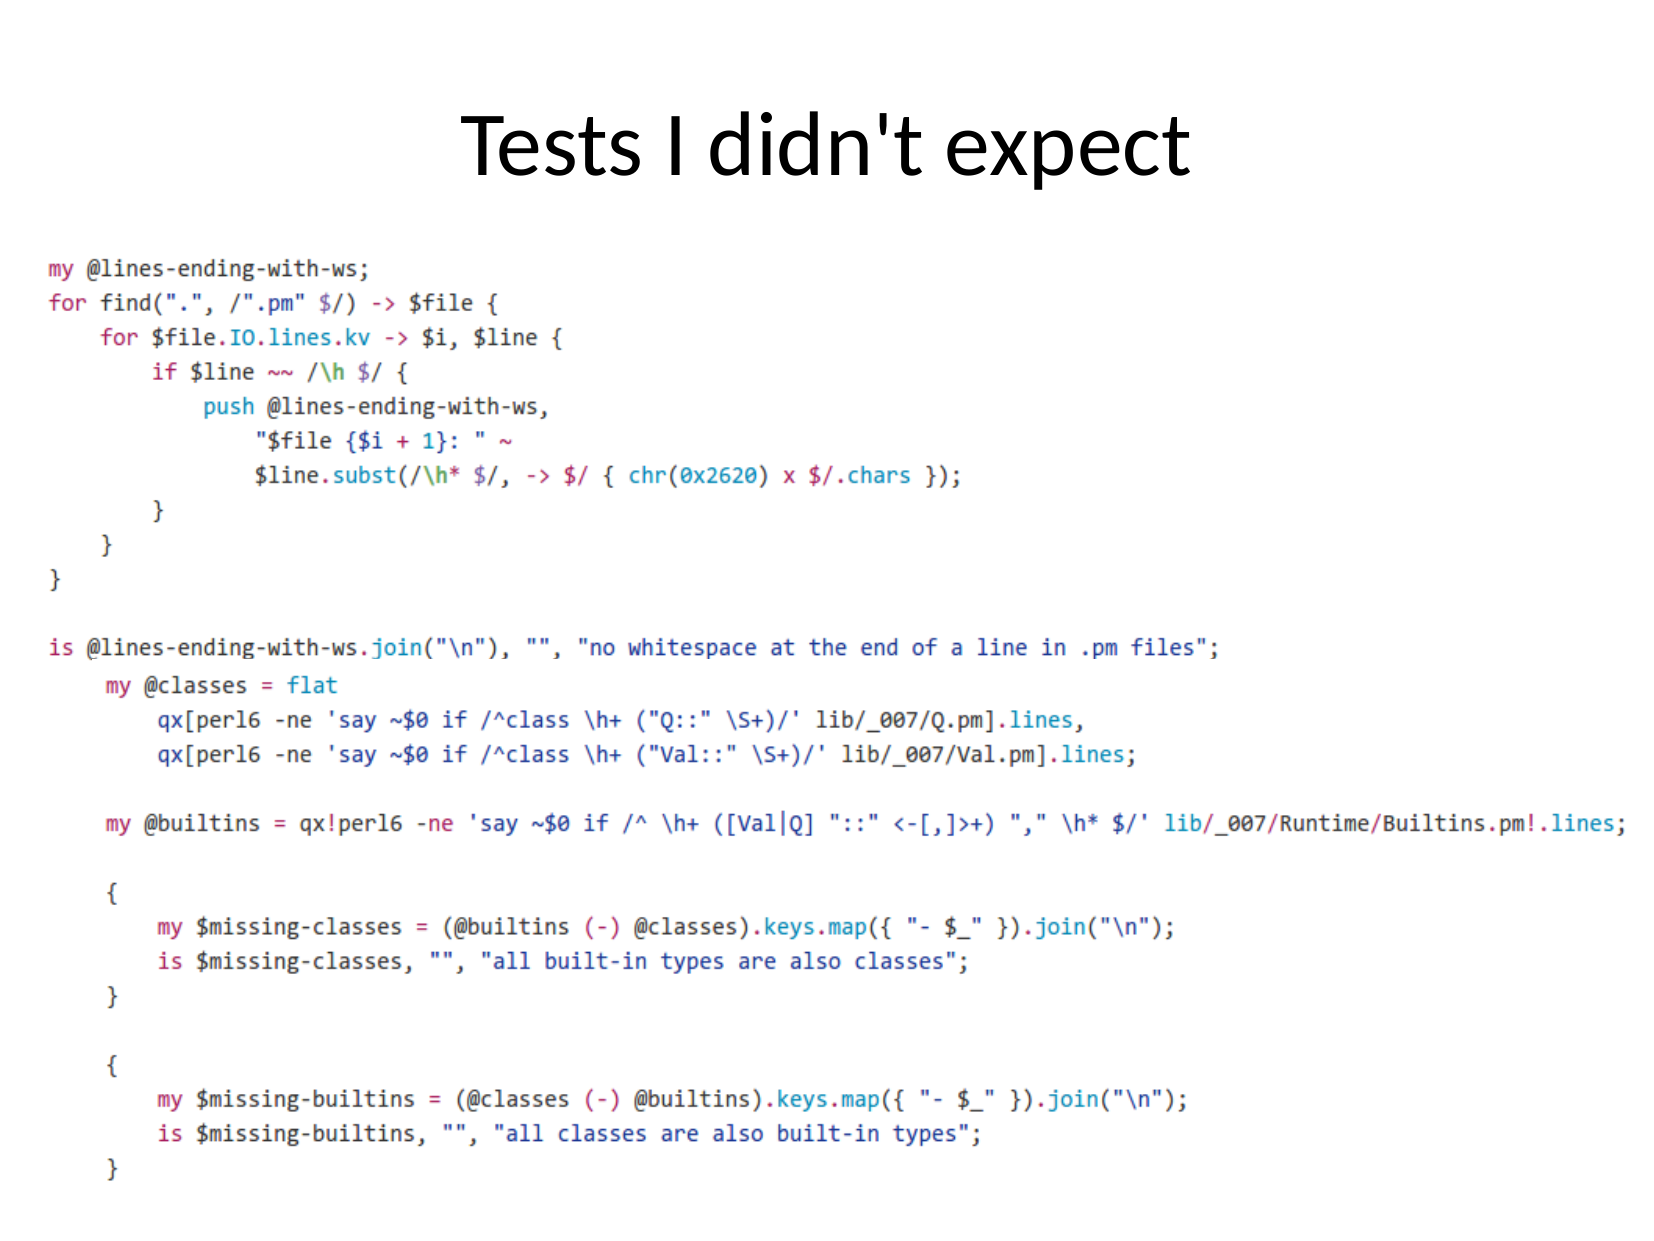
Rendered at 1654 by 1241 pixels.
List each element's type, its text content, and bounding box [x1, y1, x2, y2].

picture [30, 239, 1636, 1198]
title Tests I didn't expect [82, 49, 1571, 257]
